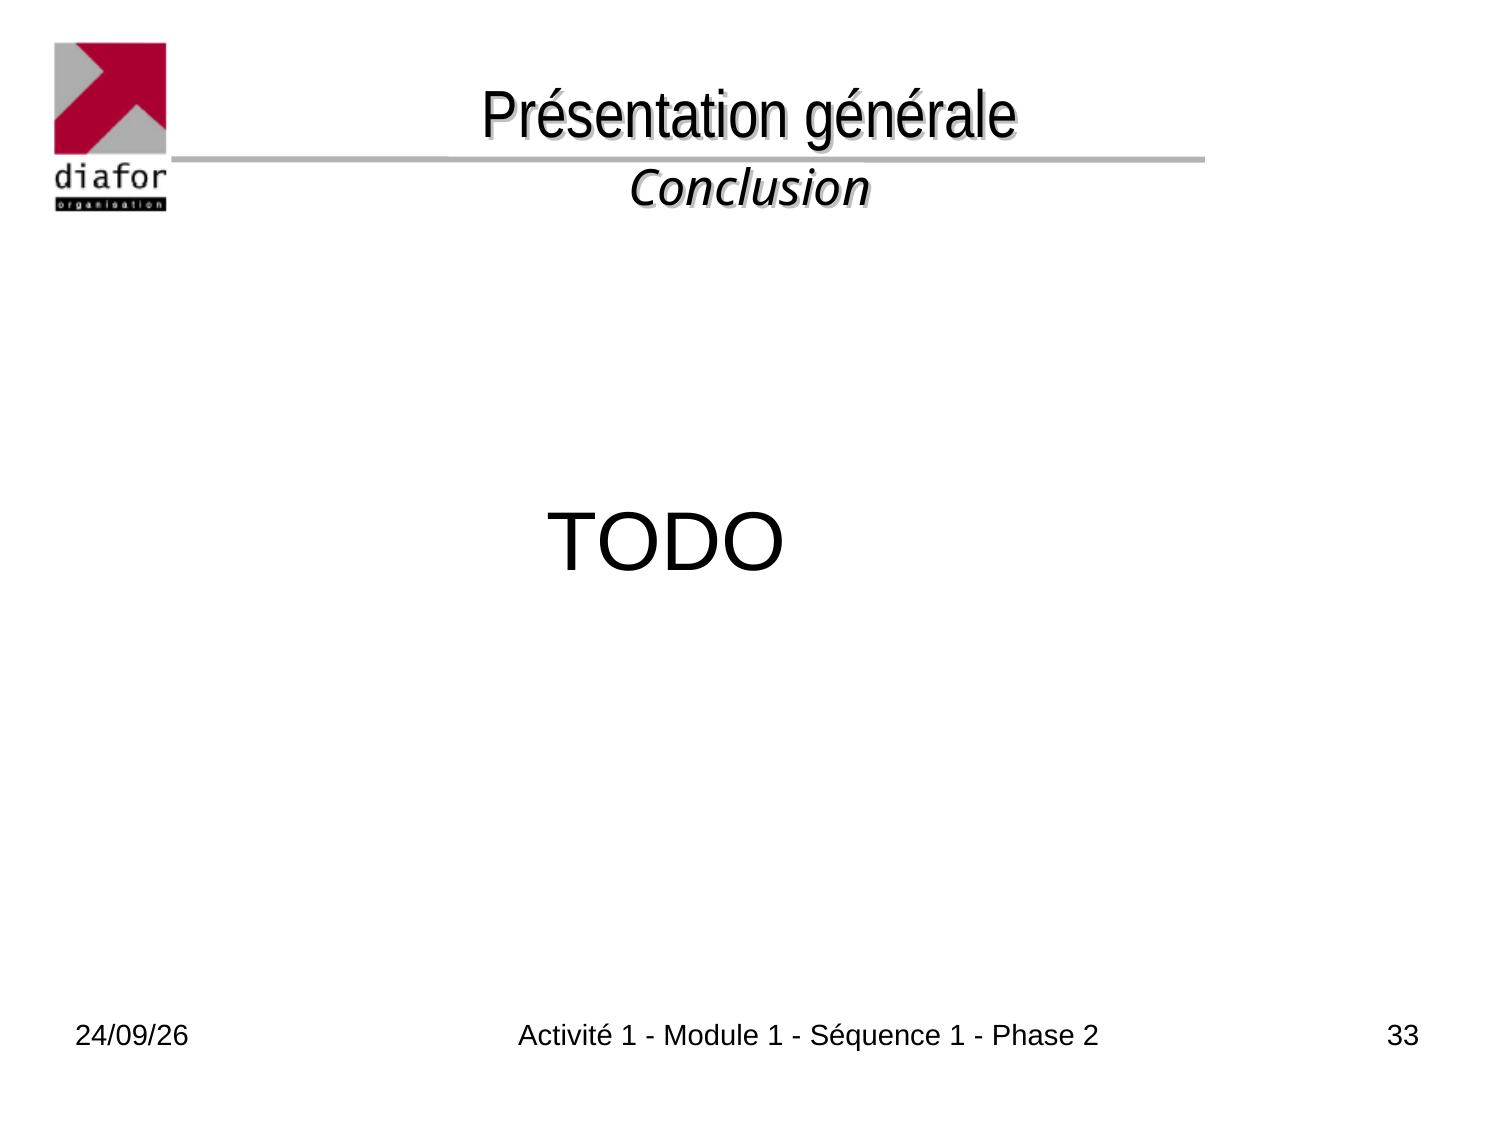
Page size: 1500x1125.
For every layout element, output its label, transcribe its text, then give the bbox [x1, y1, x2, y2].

text_box TODO [531, 501, 1093, 593]
title Présentation générale Conclusion [75, 45, 1426, 250]
picture [53, 42, 168, 213]
